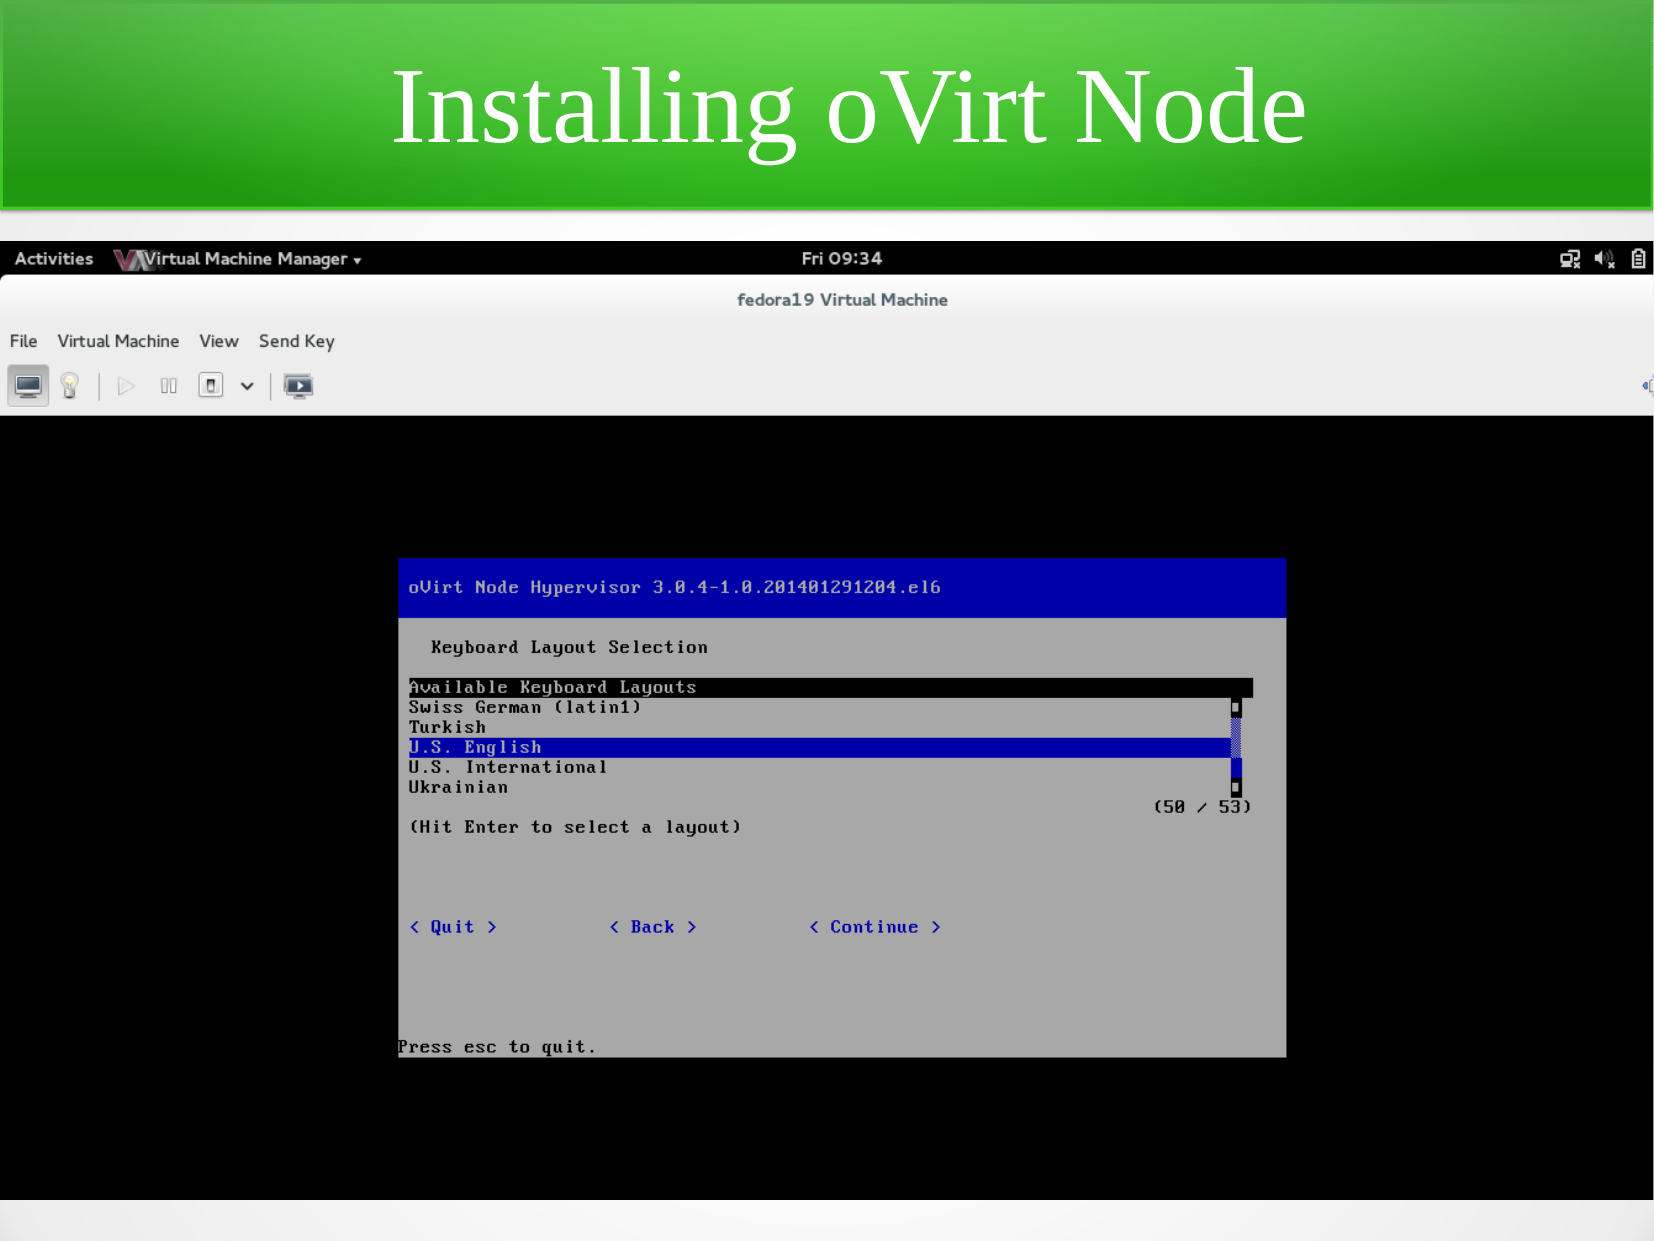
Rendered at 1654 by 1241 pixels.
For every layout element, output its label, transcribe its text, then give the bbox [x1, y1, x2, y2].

picture [0, 241, 1654, 1201]
title Installing oVirt Node [86, 11, 1576, 200]
